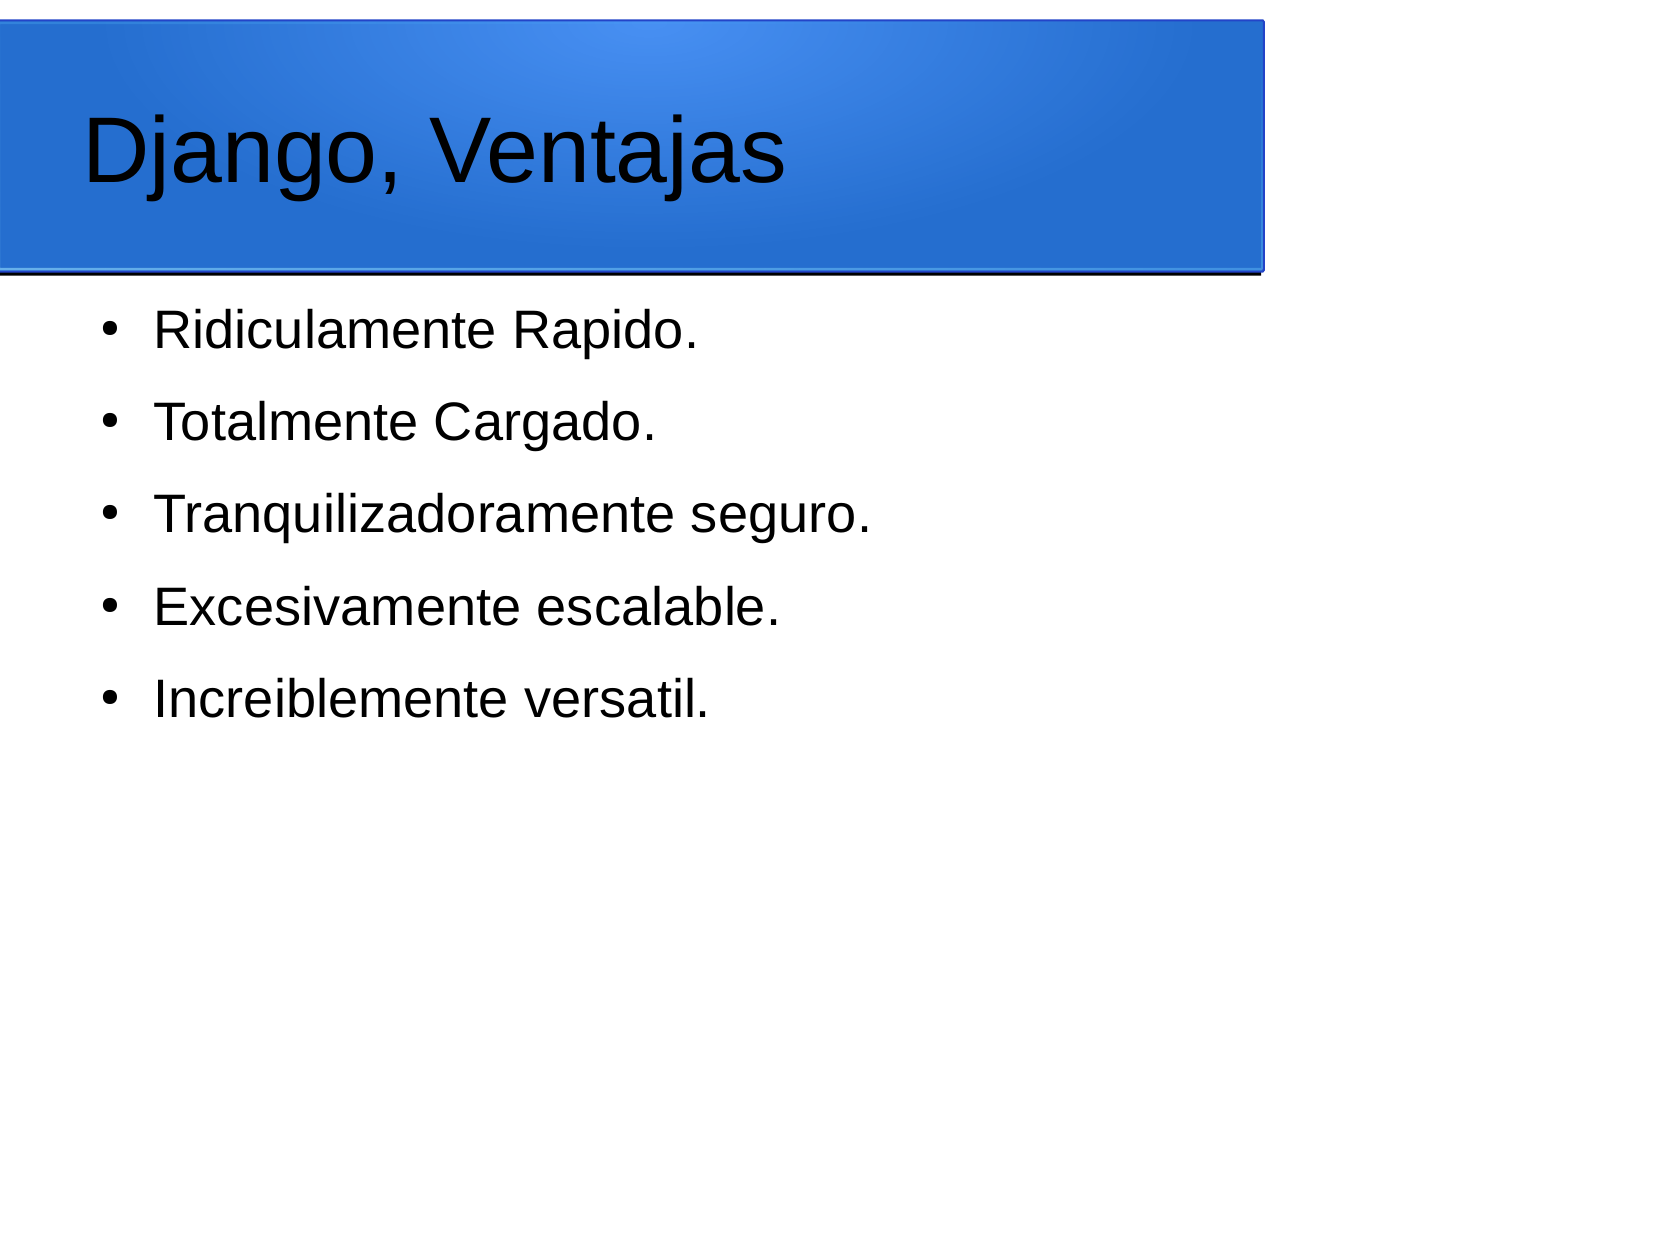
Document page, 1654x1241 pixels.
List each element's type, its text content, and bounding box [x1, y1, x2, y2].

list Ridiculamente Rapido. Totalmente Cargado. Tranquilizadoramente seguro. Excesivamente escalable. Increiblemente versatil. [82, 299, 1571, 1019]
title Django, Ventajas [82, 47, 1235, 252]
